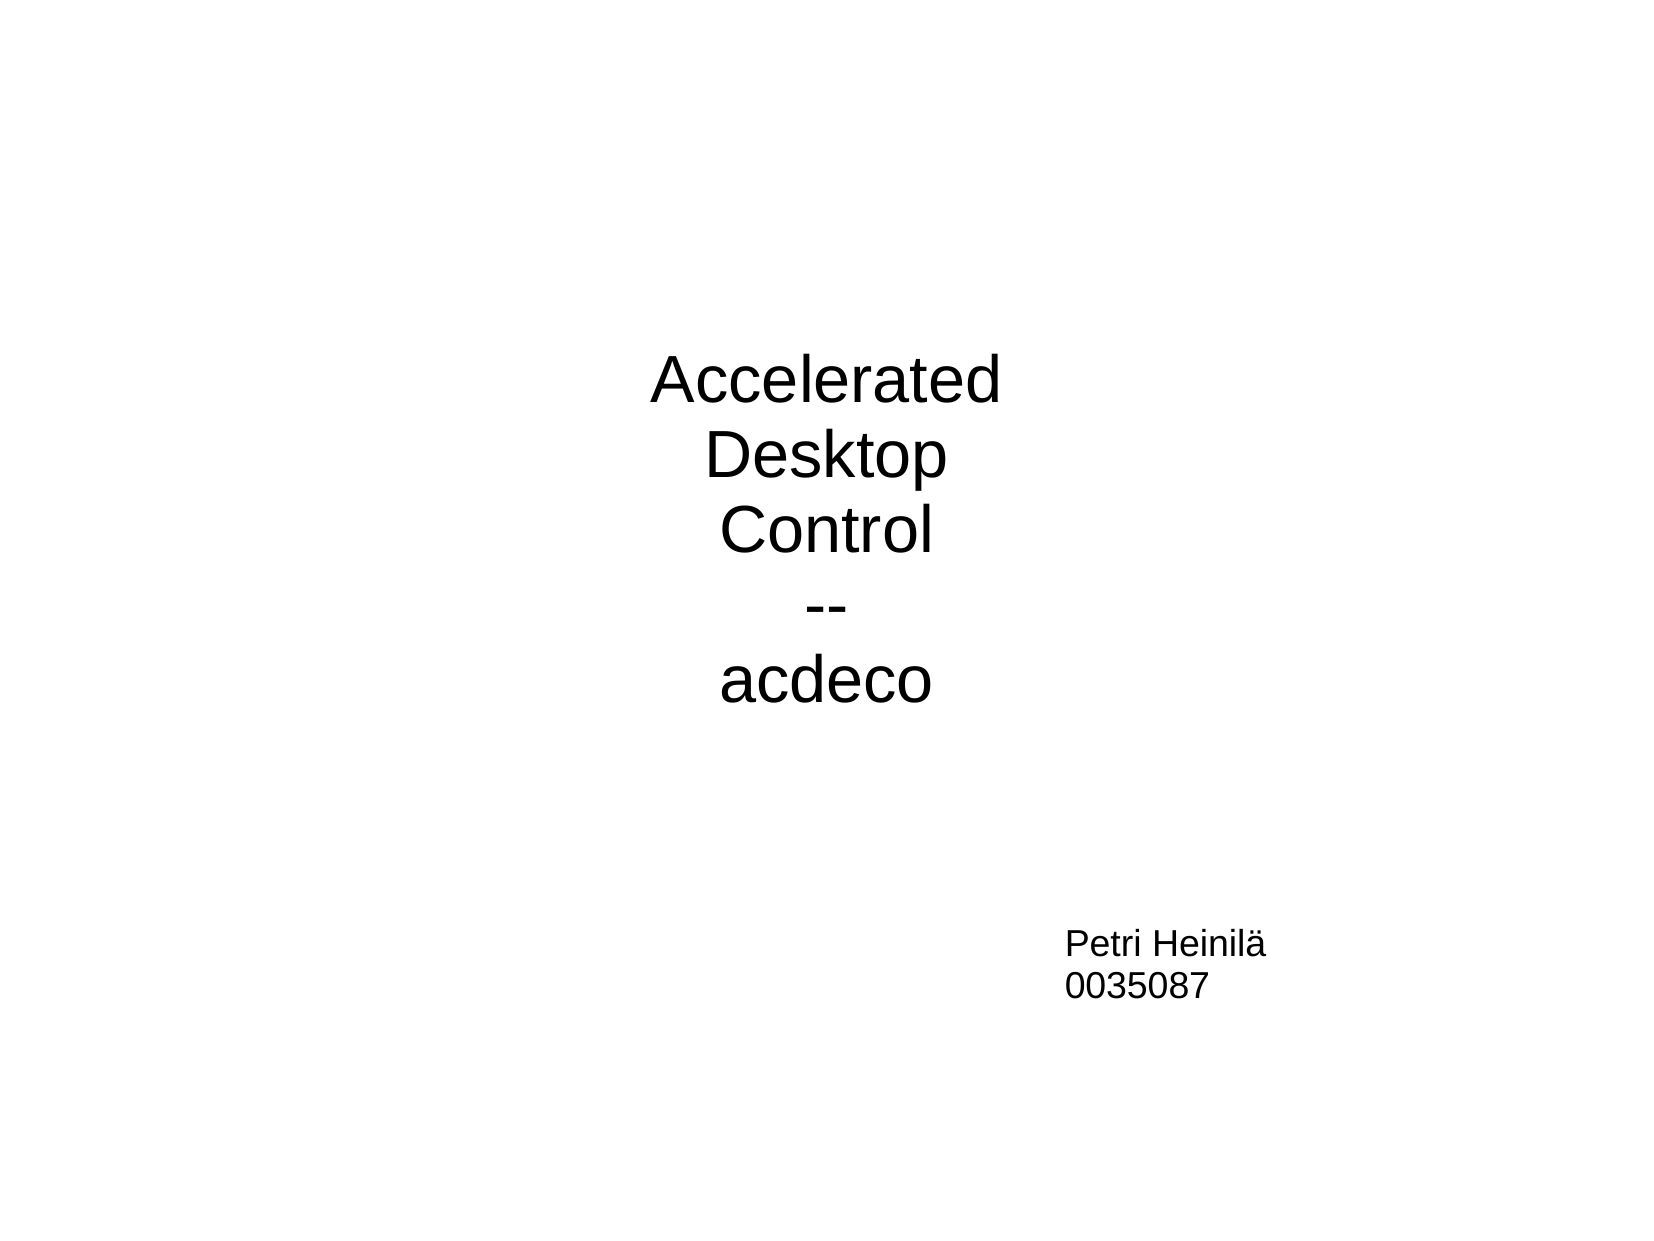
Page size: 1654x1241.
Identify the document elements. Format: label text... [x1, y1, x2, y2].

text_box Petri Heinilä 0035087 [1050, 915, 1516, 1014]
subtitle Accelerated Desktop Control -- acdeco [82, 49, 1571, 1010]
